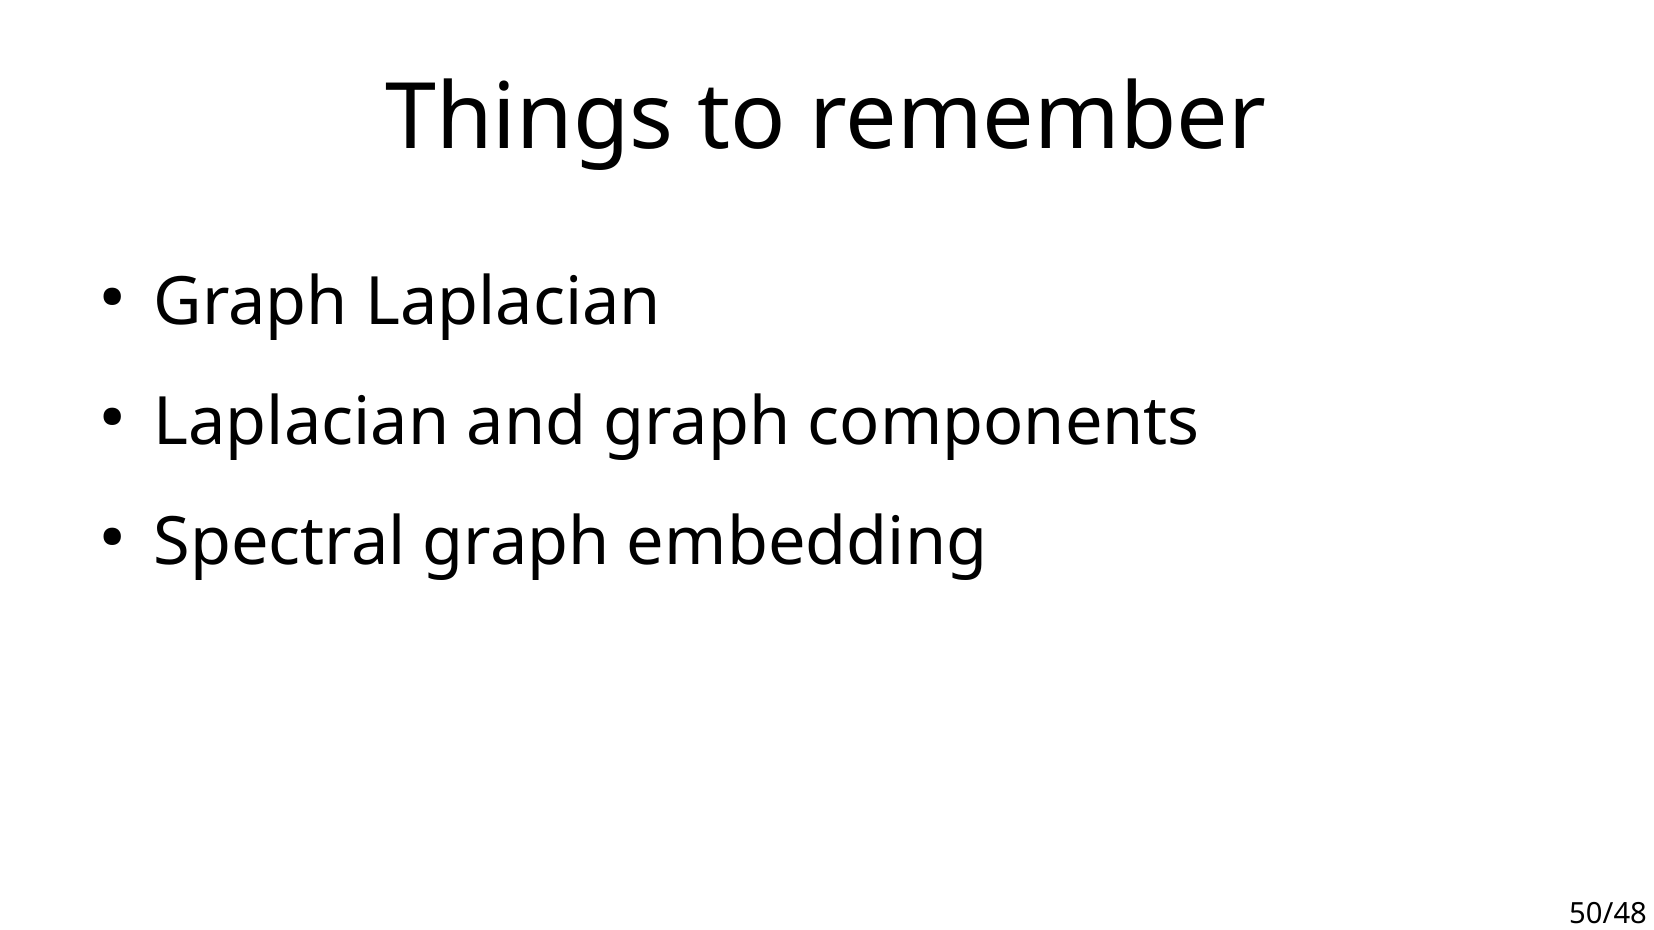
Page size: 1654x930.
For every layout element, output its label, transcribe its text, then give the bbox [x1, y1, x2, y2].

title Things to remember [82, 1, 1571, 225]
list Graph Laplacian Laplacian and graph components Spectral graph embedding [82, 252, 1571, 793]
